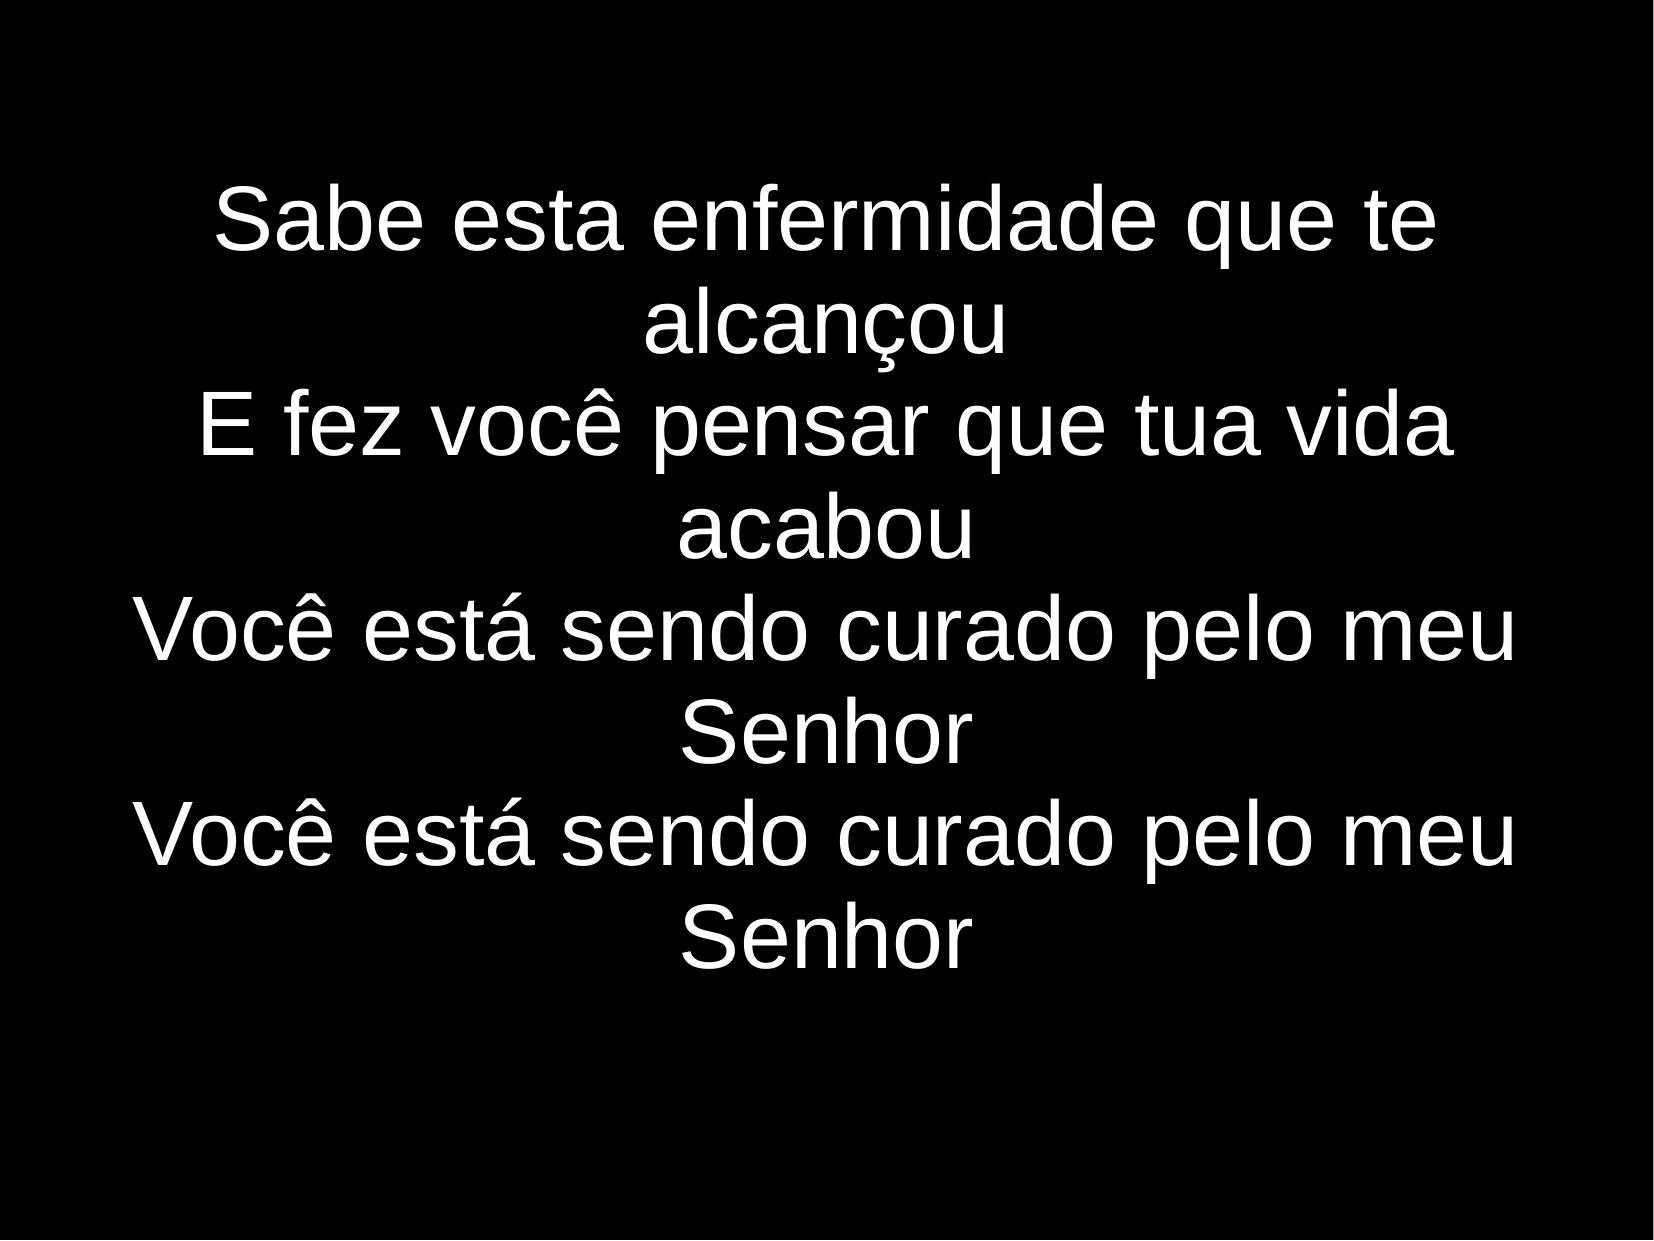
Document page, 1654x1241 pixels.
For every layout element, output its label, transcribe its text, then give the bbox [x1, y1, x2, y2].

subtitle Sabe esta enfermidade que te alcançou E fez você pensar que tua vida acabou Você está sendo curado pelo meu Senhor Você está sendo curado pelo meu Senhor [82, 49, 1571, 1182]
